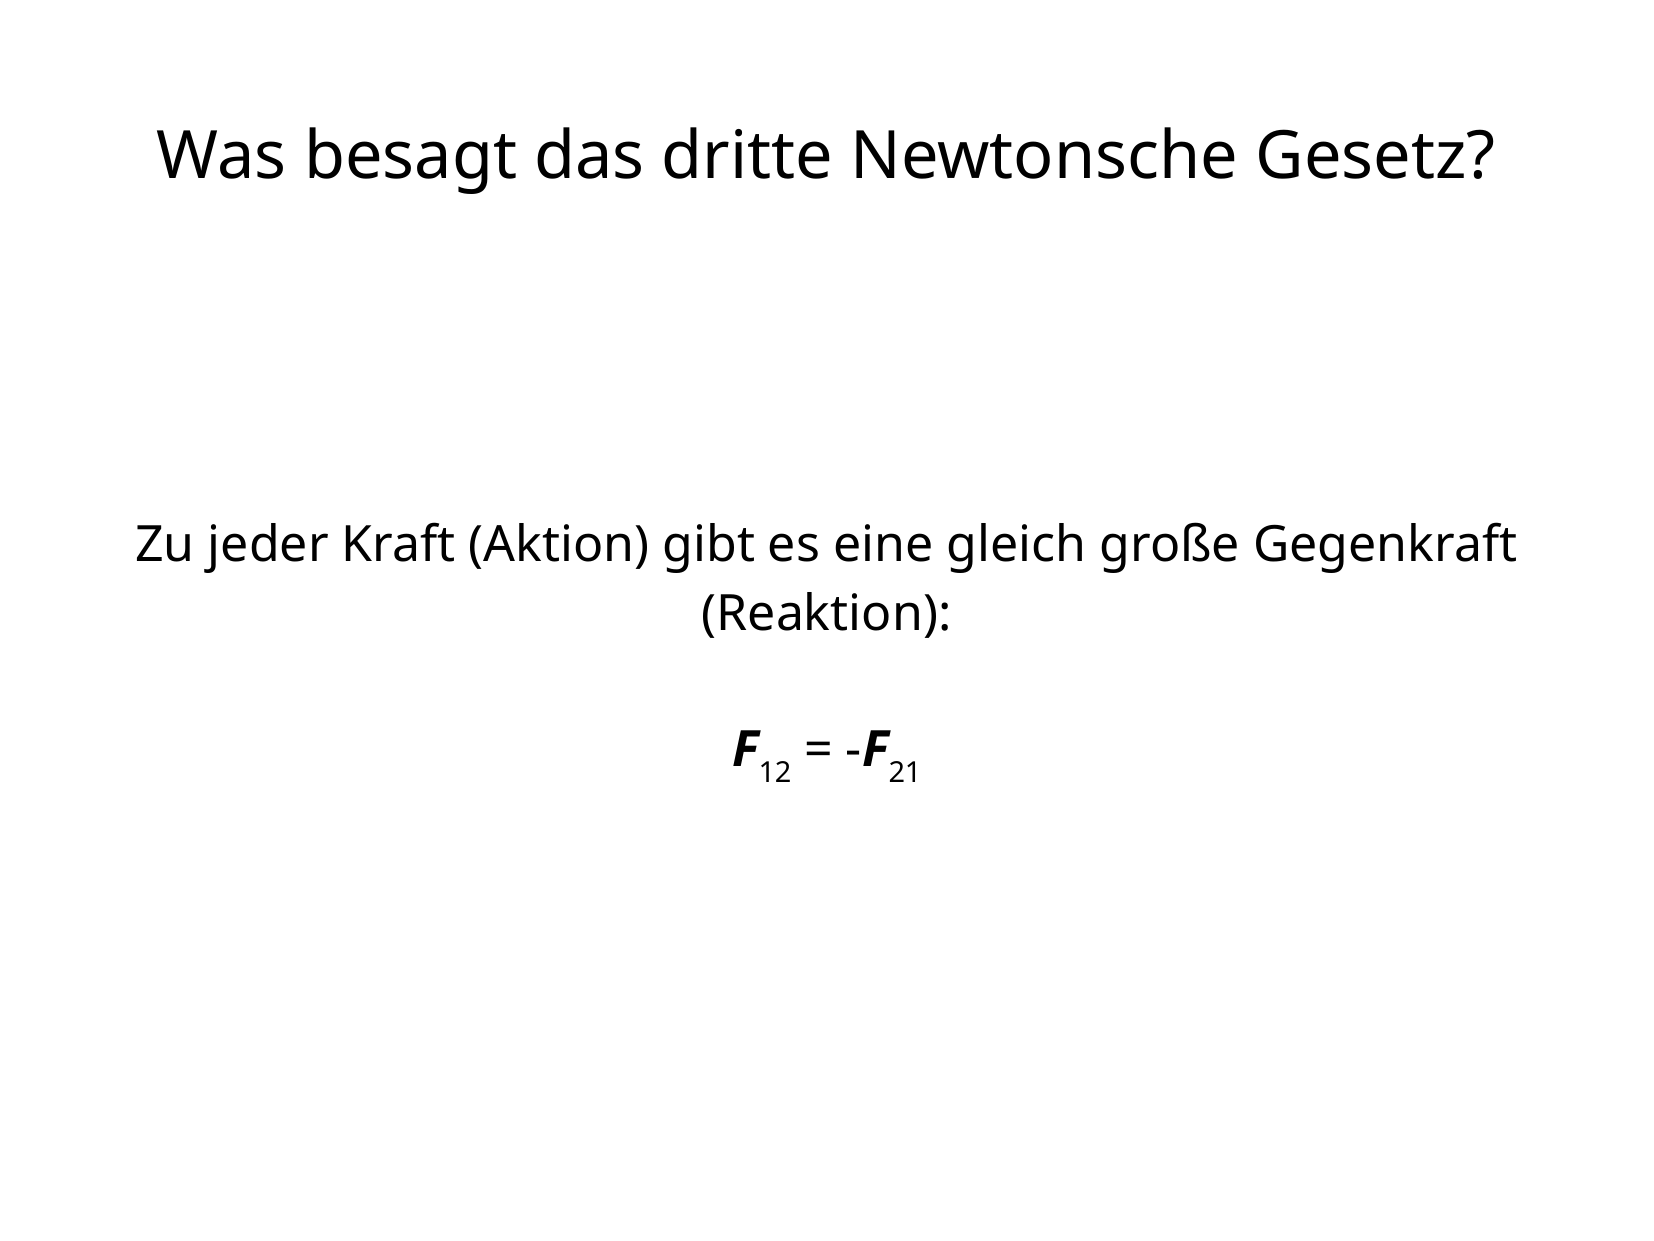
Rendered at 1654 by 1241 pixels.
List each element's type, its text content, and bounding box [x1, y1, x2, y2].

title Was besagt das dritte Newtonsche Gesetz? [82, 49, 1571, 257]
subtitle Zu jeder Kraft (Aktion) gibt es eine gleich große Gegenkraft (Reaktion): F12 = -F21 [82, 290, 1571, 1010]
